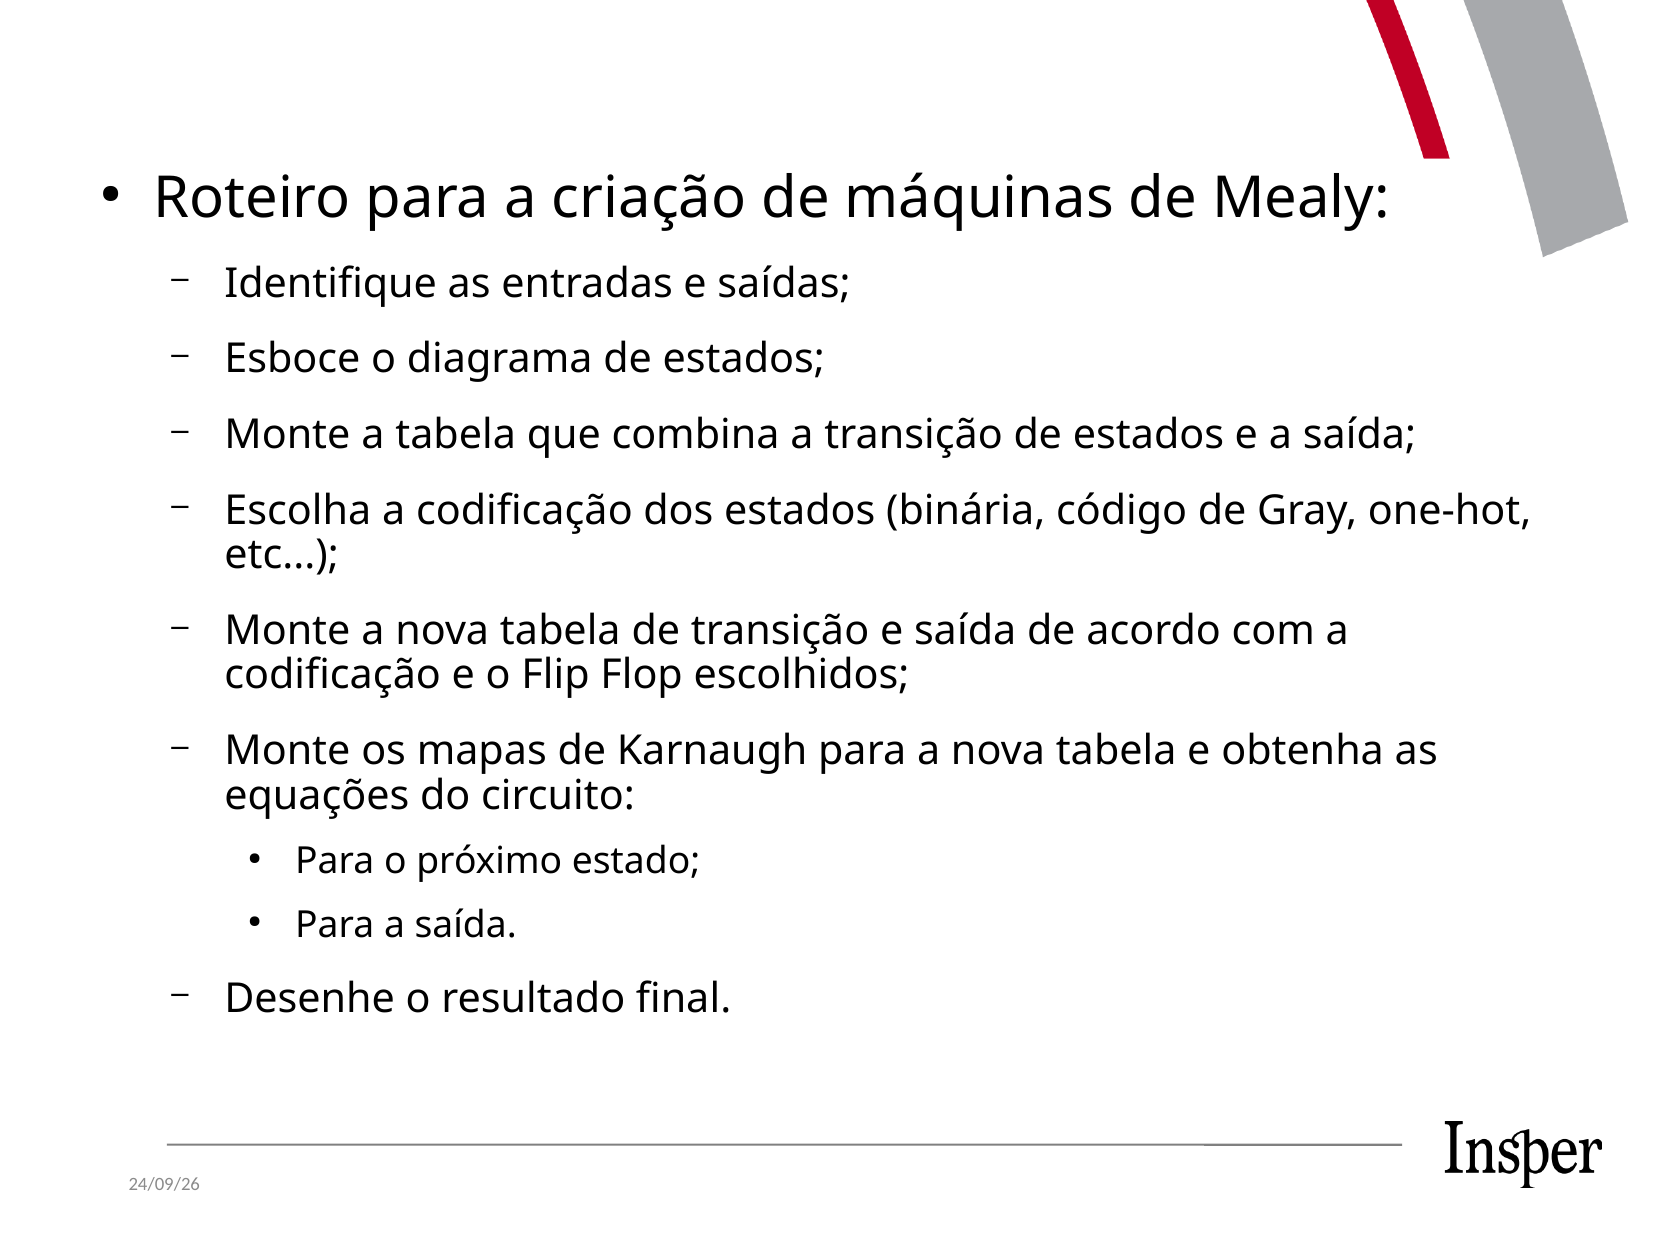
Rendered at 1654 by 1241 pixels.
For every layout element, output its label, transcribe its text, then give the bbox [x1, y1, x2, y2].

list Roteiro para a criação de máquinas de Mealy: Identifique as entradas e saídas; Esboce o diagrama de estados; Monte a tabela que combina a transição de estados e a saída; Escolha a codificação dos estados (binária, código de Gray, one-hot, etc...); Monte a nova tabela de transição e saída de acordo com a codificação e o Flip Flop escolhidos; Monte os mapas de Karnaugh para a nova tabela e obtenha as equações do circuito: Para o próximo estado; Para a saída. Desenhe o resultado final. [82, 59, 1571, 1168]
